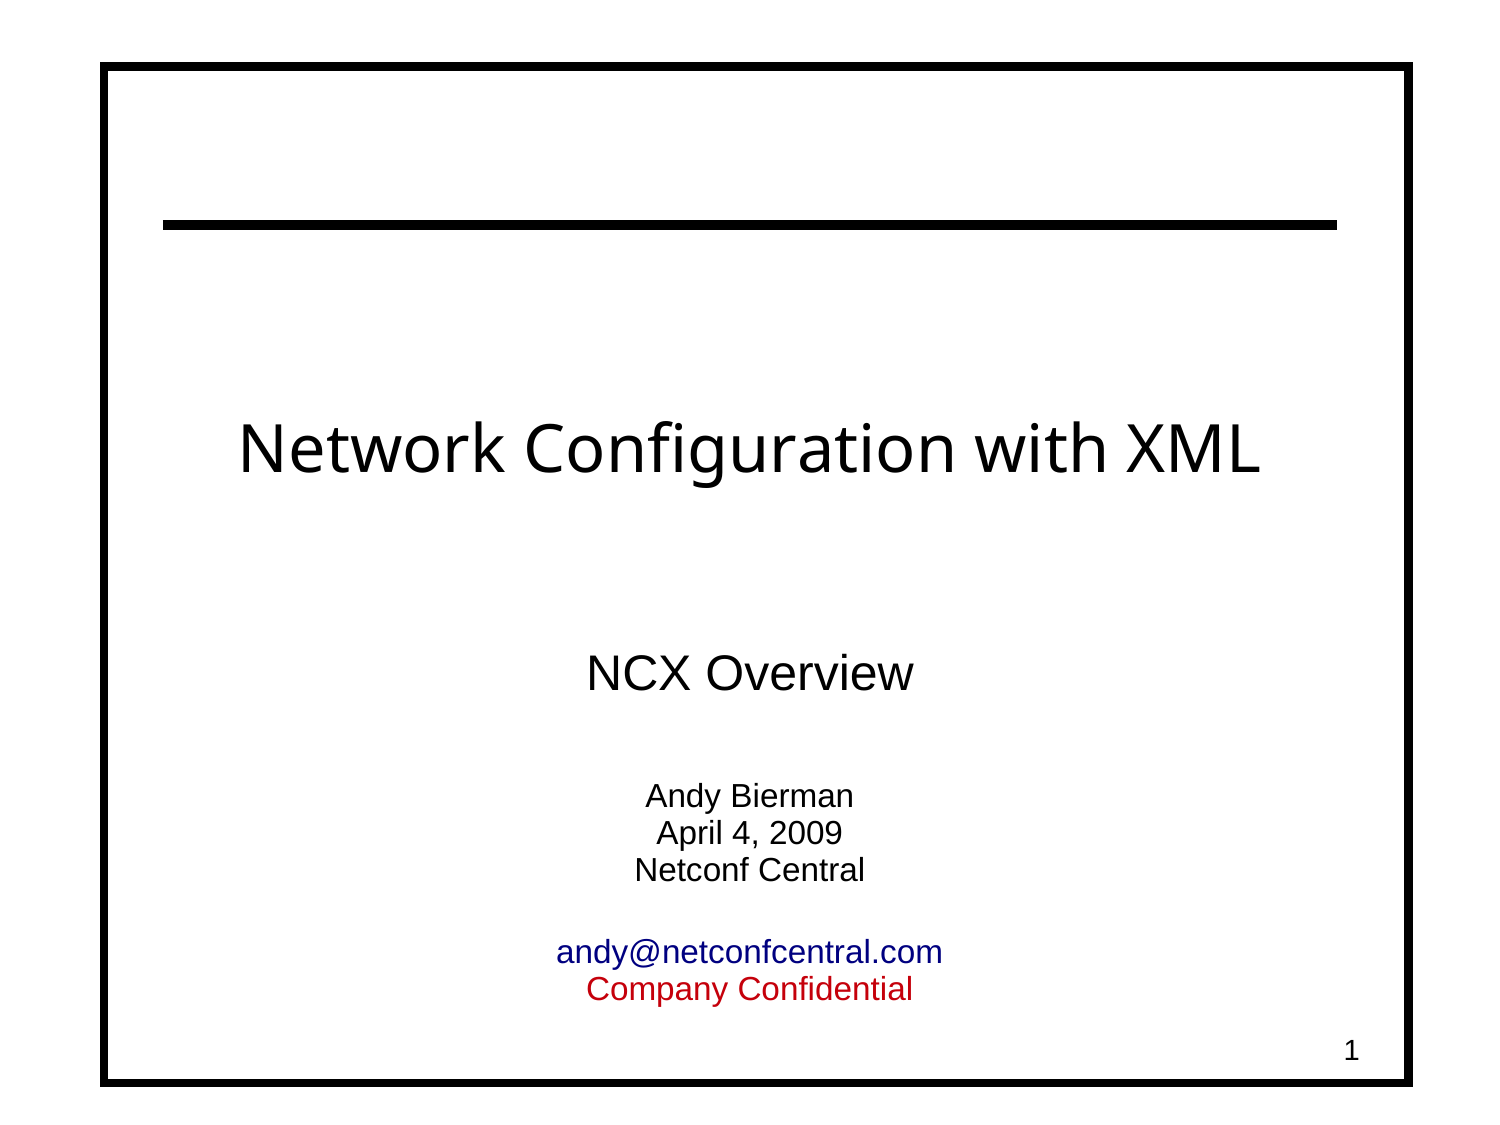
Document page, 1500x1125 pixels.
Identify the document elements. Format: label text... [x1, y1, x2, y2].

title Network Configuration with XML [112, 349, 1388, 591]
subtitle NCX Overview Andy Bierman April 4, 2009 Netconf Central andy@netconfcentral.com Company Confidential [225, 637, 1276, 1016]
